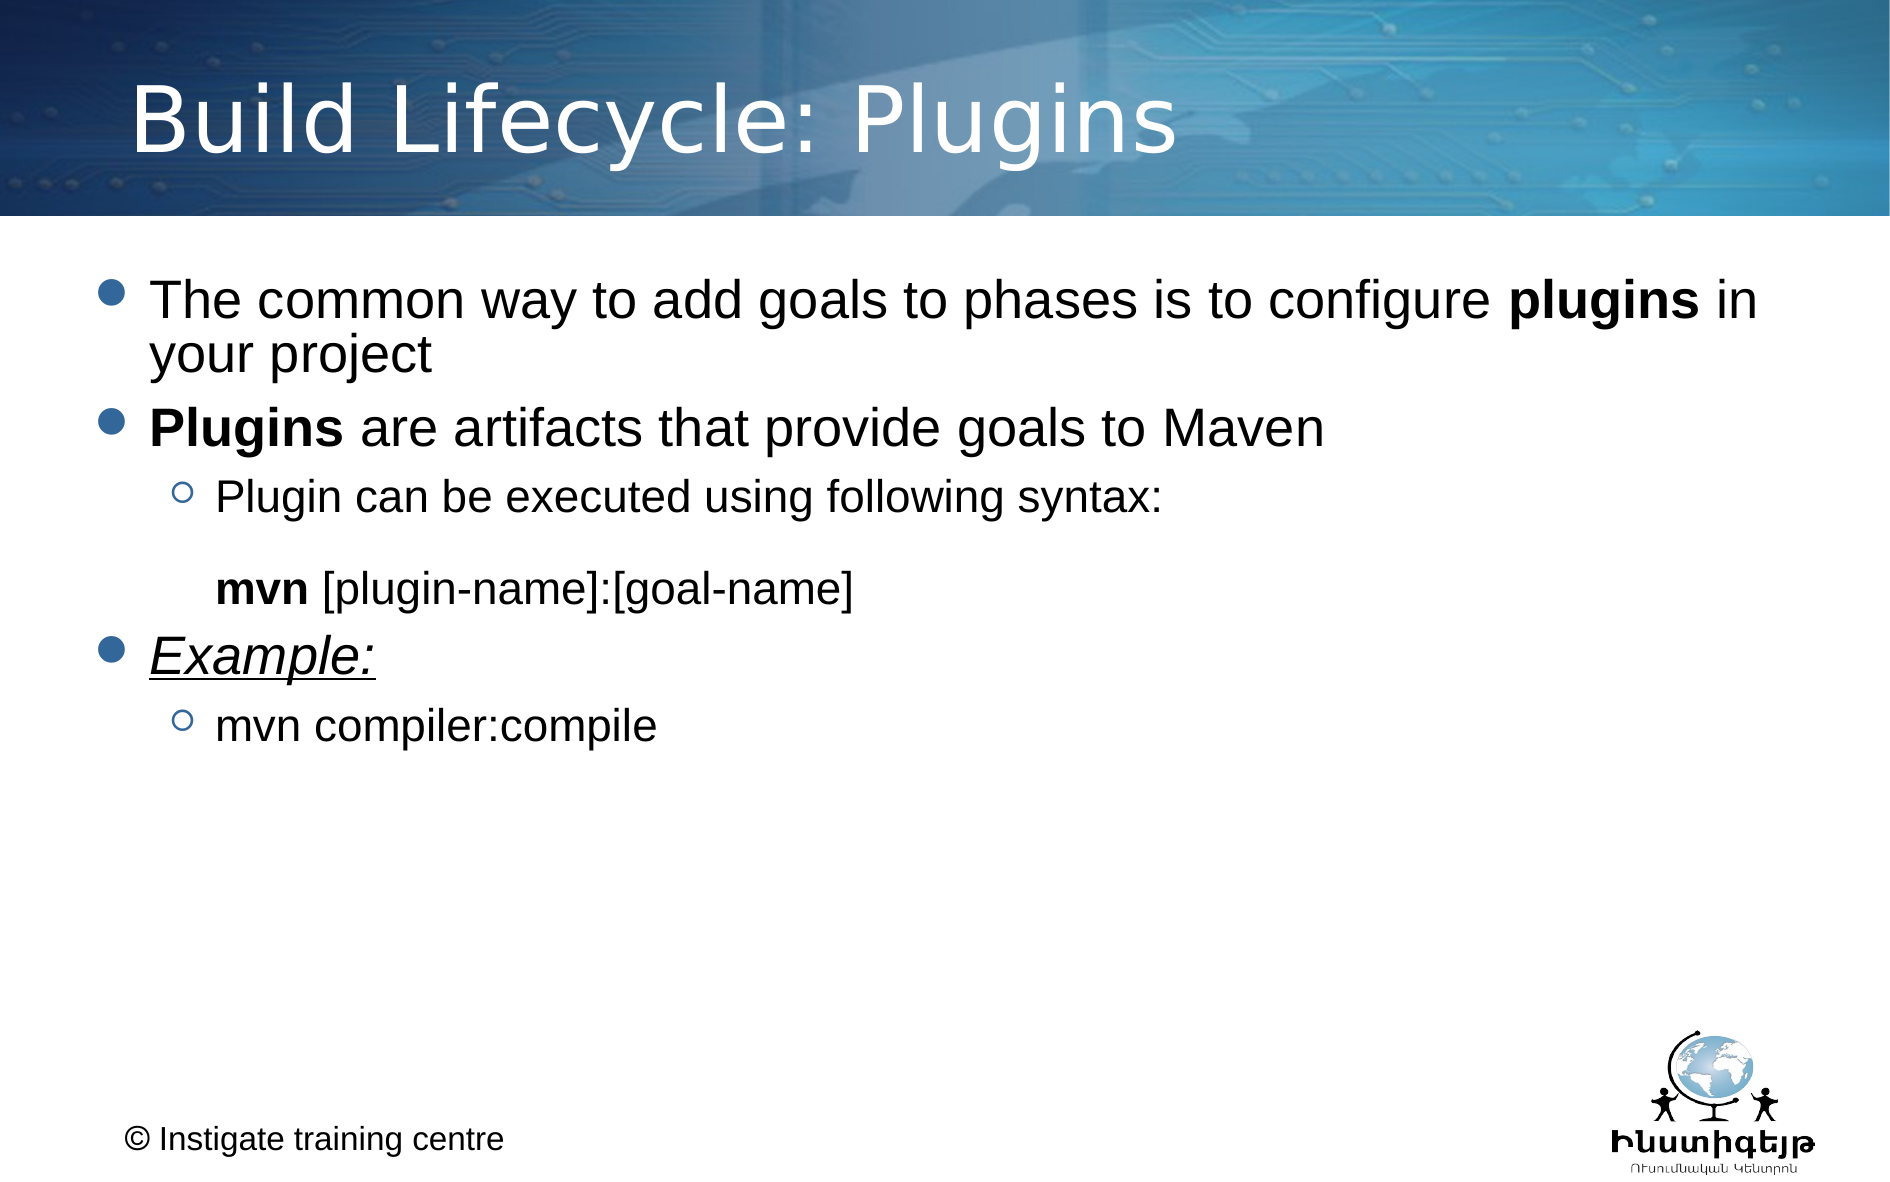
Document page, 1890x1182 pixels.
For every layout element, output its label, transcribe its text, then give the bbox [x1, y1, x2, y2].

title Build Lifecycle: Plugins [94, 47, 1793, 52]
picture [0, 0, 1890, 216]
picture [1612, 1030, 1815, 1175]
list The common way to add goals to phases is to configure plugins in your project Plugins are artifacts that provide goals to Maven Plugin can be executed using following syntax: mvn [plugin-name]:[goal-name] Example: mvn compiler:compile [94, 275, 1794, 303]
